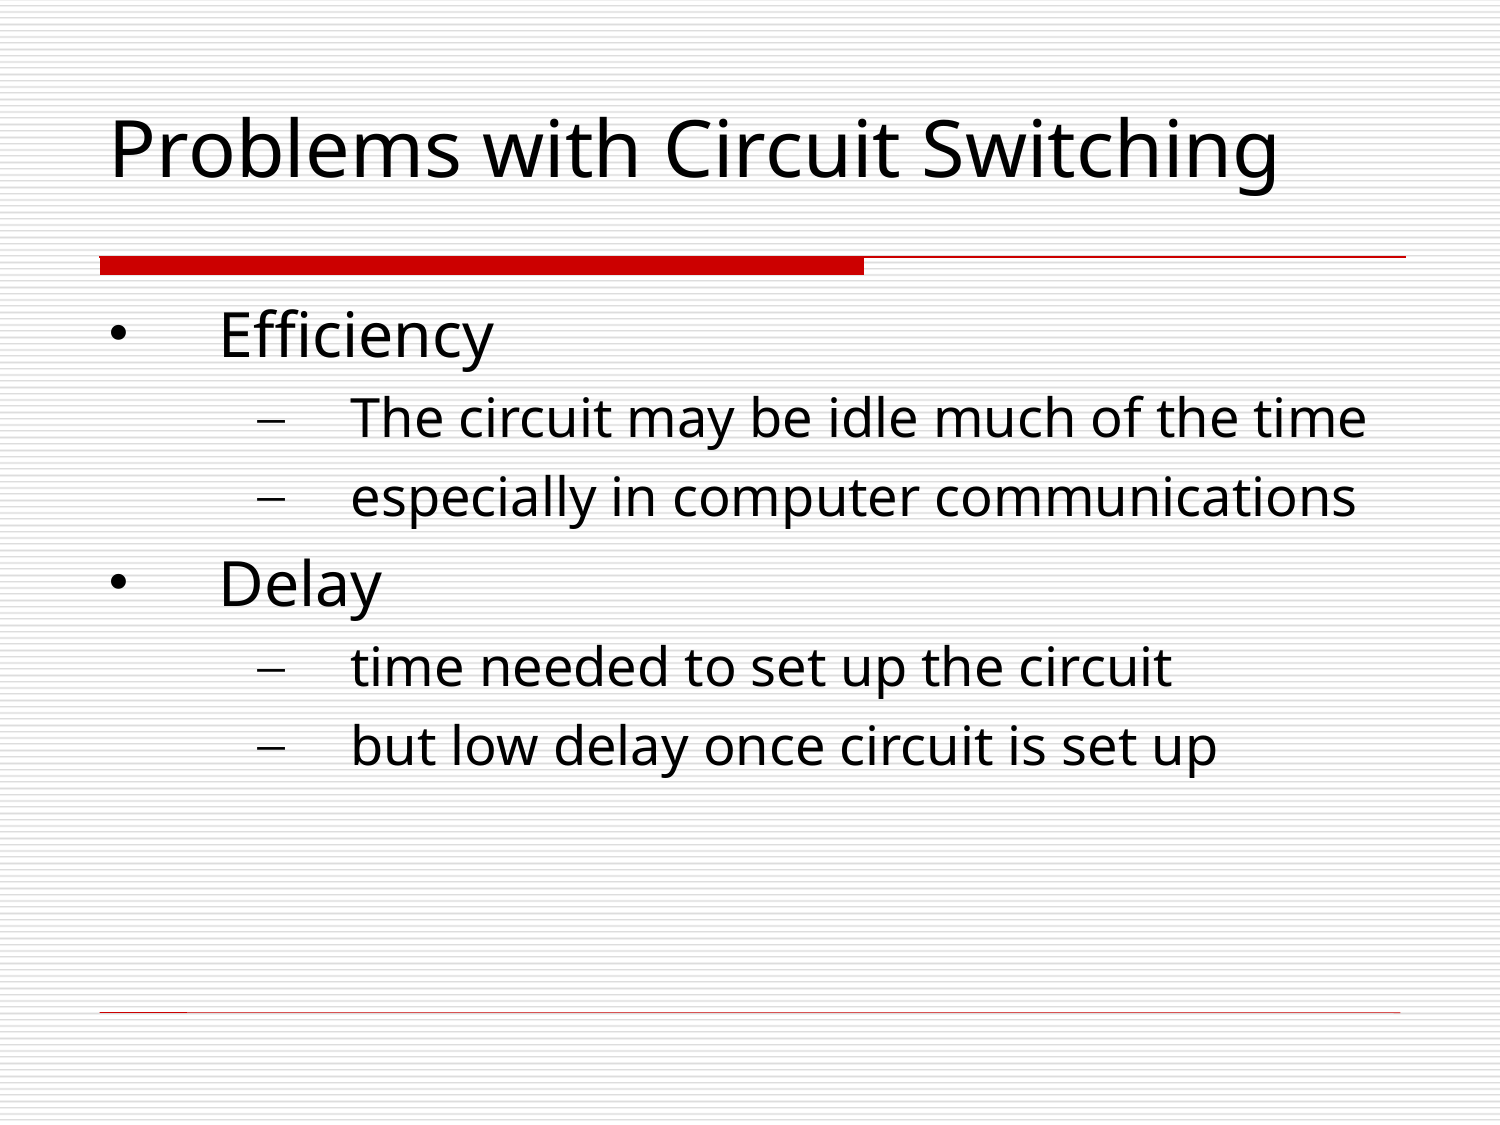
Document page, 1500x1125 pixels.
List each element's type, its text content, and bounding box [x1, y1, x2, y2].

picture [0, 0, 1500, 1125]
title Problems with Circuit Switching [94, 42, 1406, 249]
list Efficiency The circuit may be idle much of the time especially in computer communications Delay time needed to set up the circuit but low delay once circuit is set up [92, 287, 1405, 987]
